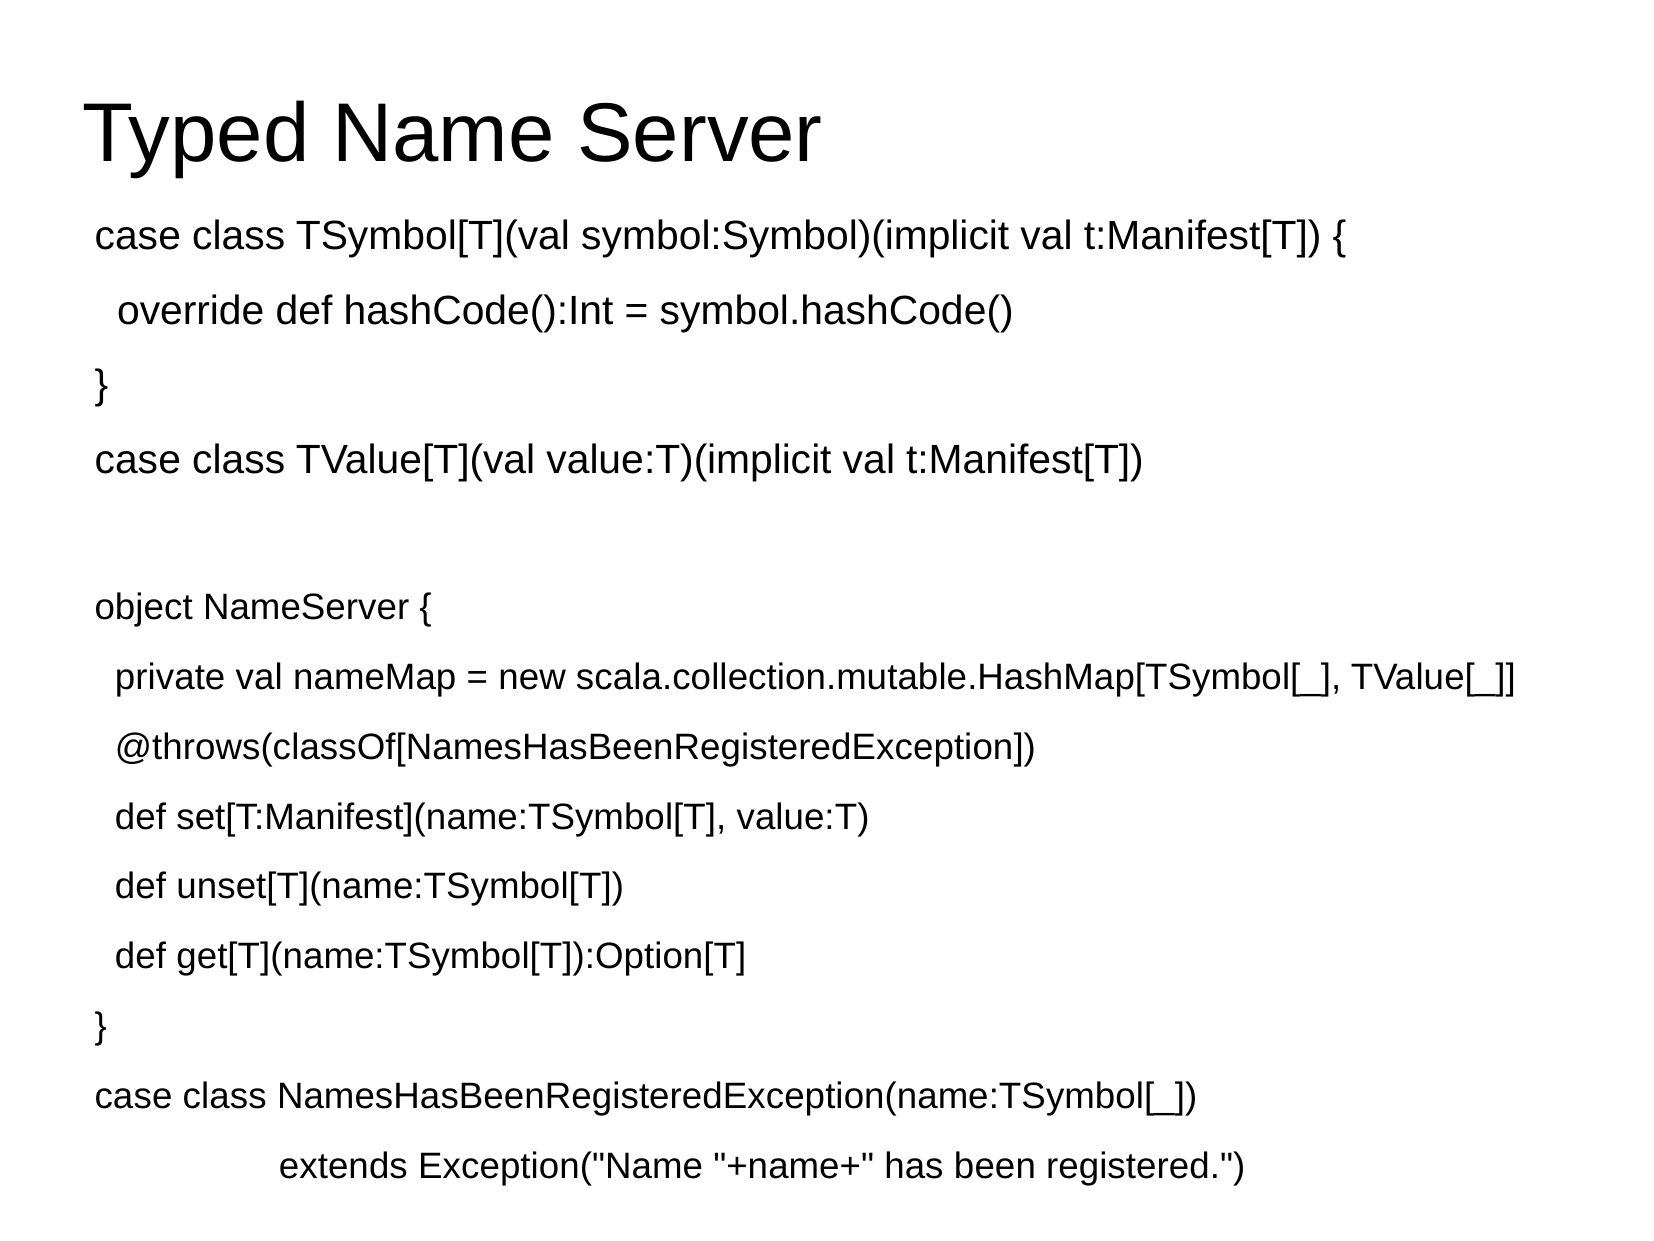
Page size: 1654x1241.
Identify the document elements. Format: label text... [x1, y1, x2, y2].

list case class TSymbol[T](val symbol:Symbol)(implicit val t:Manifest[T]) { override def hashCode():Int = symbol.hashCode() } case class TValue[T](val value:T)(implicit val t:Manifest[T]) object NameServer { private val nameMap = new scala.collection.mutable.HashMap[TSymbol[_], TValue[_]] @throws(classOf[NamesHasBeenRegisteredException]) def set[T:Manifest](name:TSymbol[T], value:T) def unset[T](name:TSymbol[T]) def get[T](name:TSymbol[T]):Option[T] } case class NamesHasBeenRegisteredException(name:TSymbol[_]) extends Exception("Name "+name+" has been registered.") [94, 212, 1550, 1193]
title Typed Name Server [82, 29, 1571, 237]
